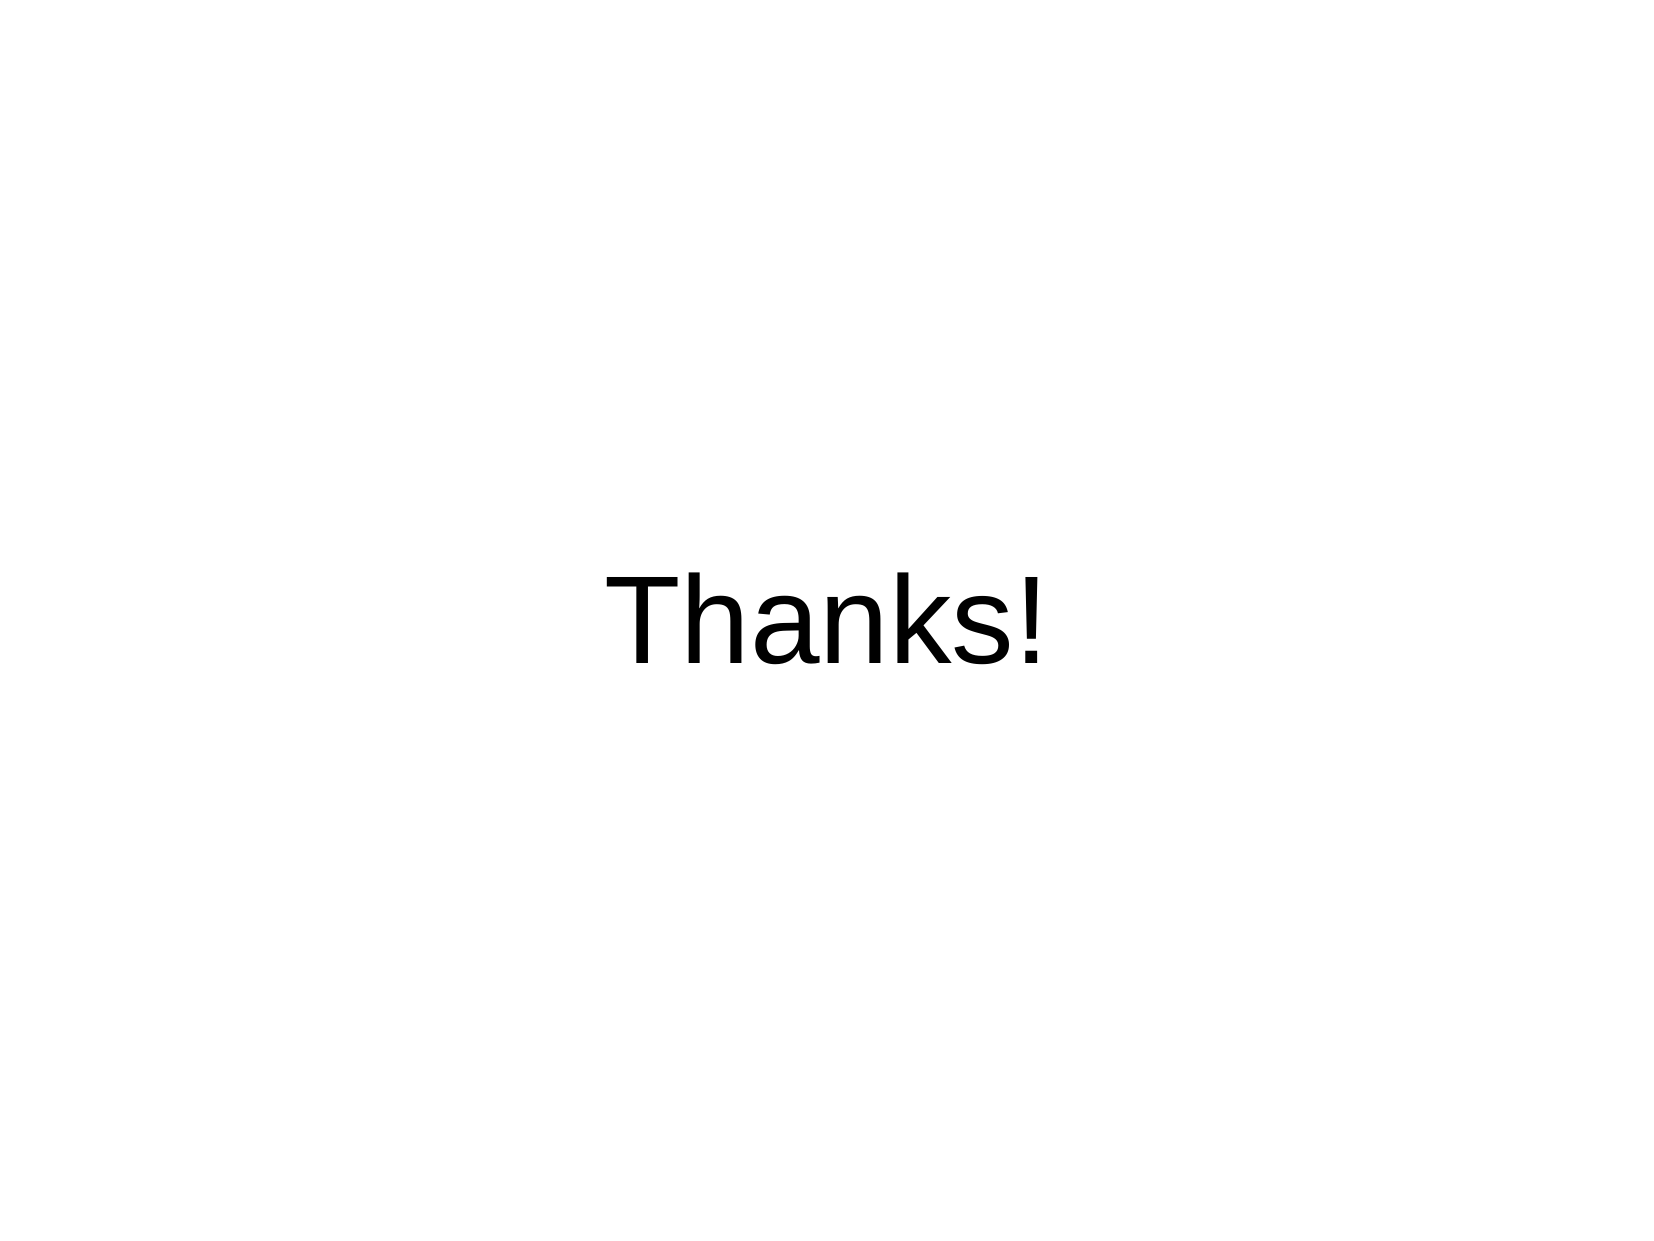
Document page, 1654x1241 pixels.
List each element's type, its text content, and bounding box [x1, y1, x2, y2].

text_box Thanks! [589, 542, 1064, 698]
